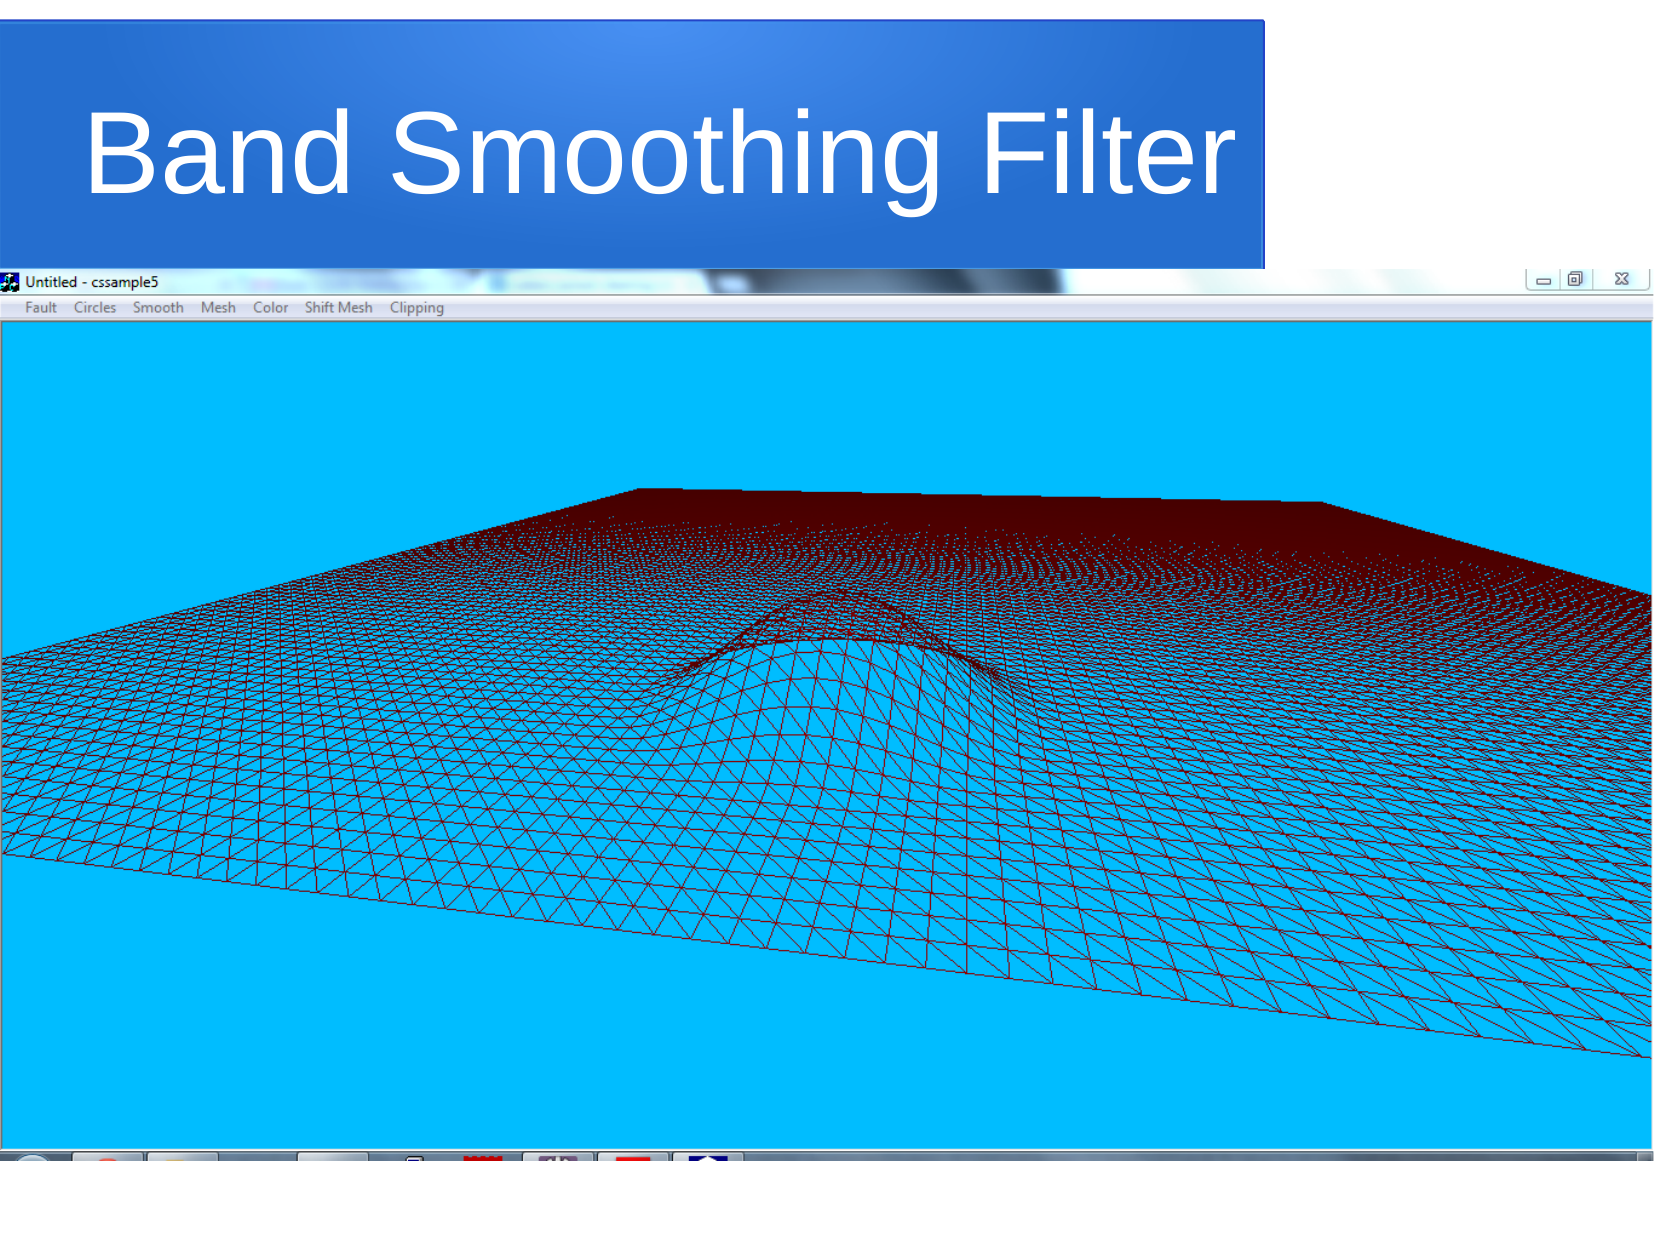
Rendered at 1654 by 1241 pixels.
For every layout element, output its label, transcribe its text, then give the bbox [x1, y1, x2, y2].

picture [0, 269, 1654, 1161]
title Band Smoothing Filter [82, 49, 1250, 257]
